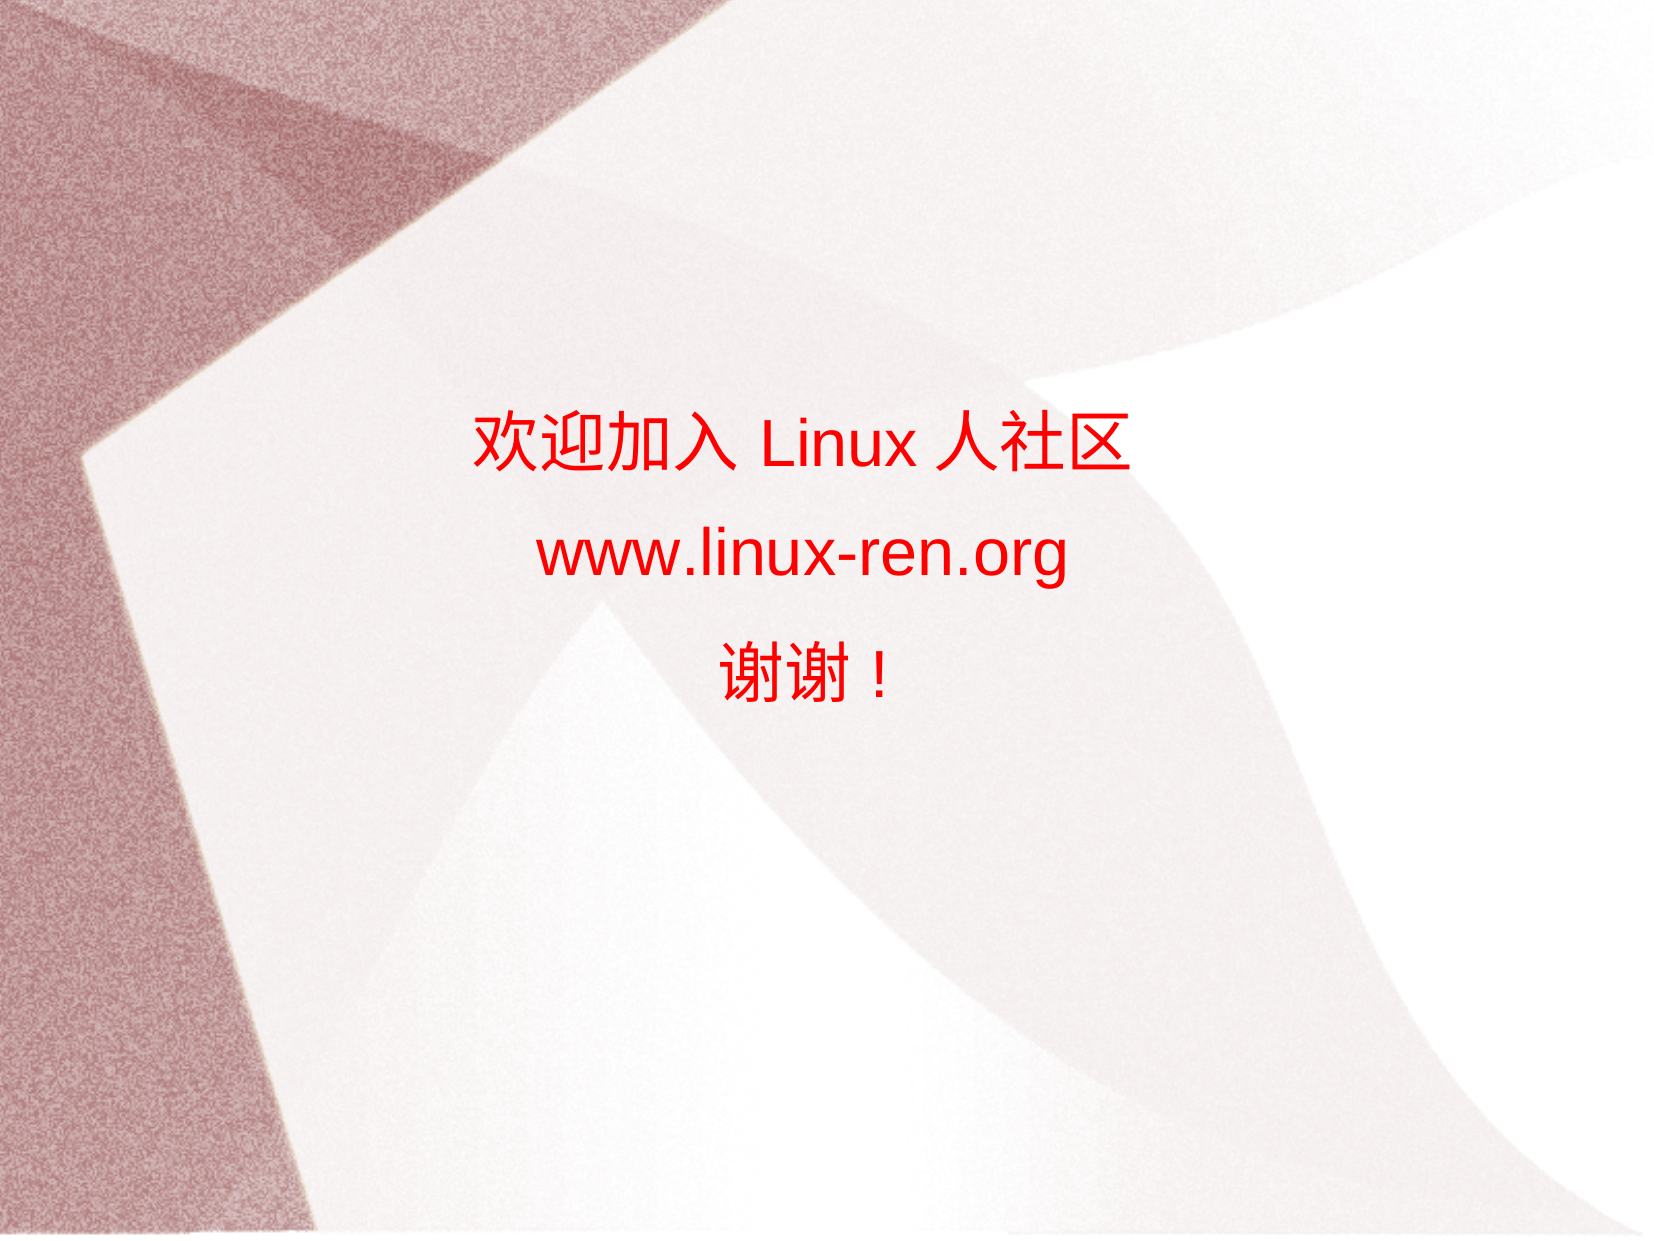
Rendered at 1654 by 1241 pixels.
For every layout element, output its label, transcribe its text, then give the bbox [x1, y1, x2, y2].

picture [0, 0, 1654, 1241]
list 欢迎加入Linux人社区 www.linux-ren.org 谢谢! [129, 284, 1406, 1004]
